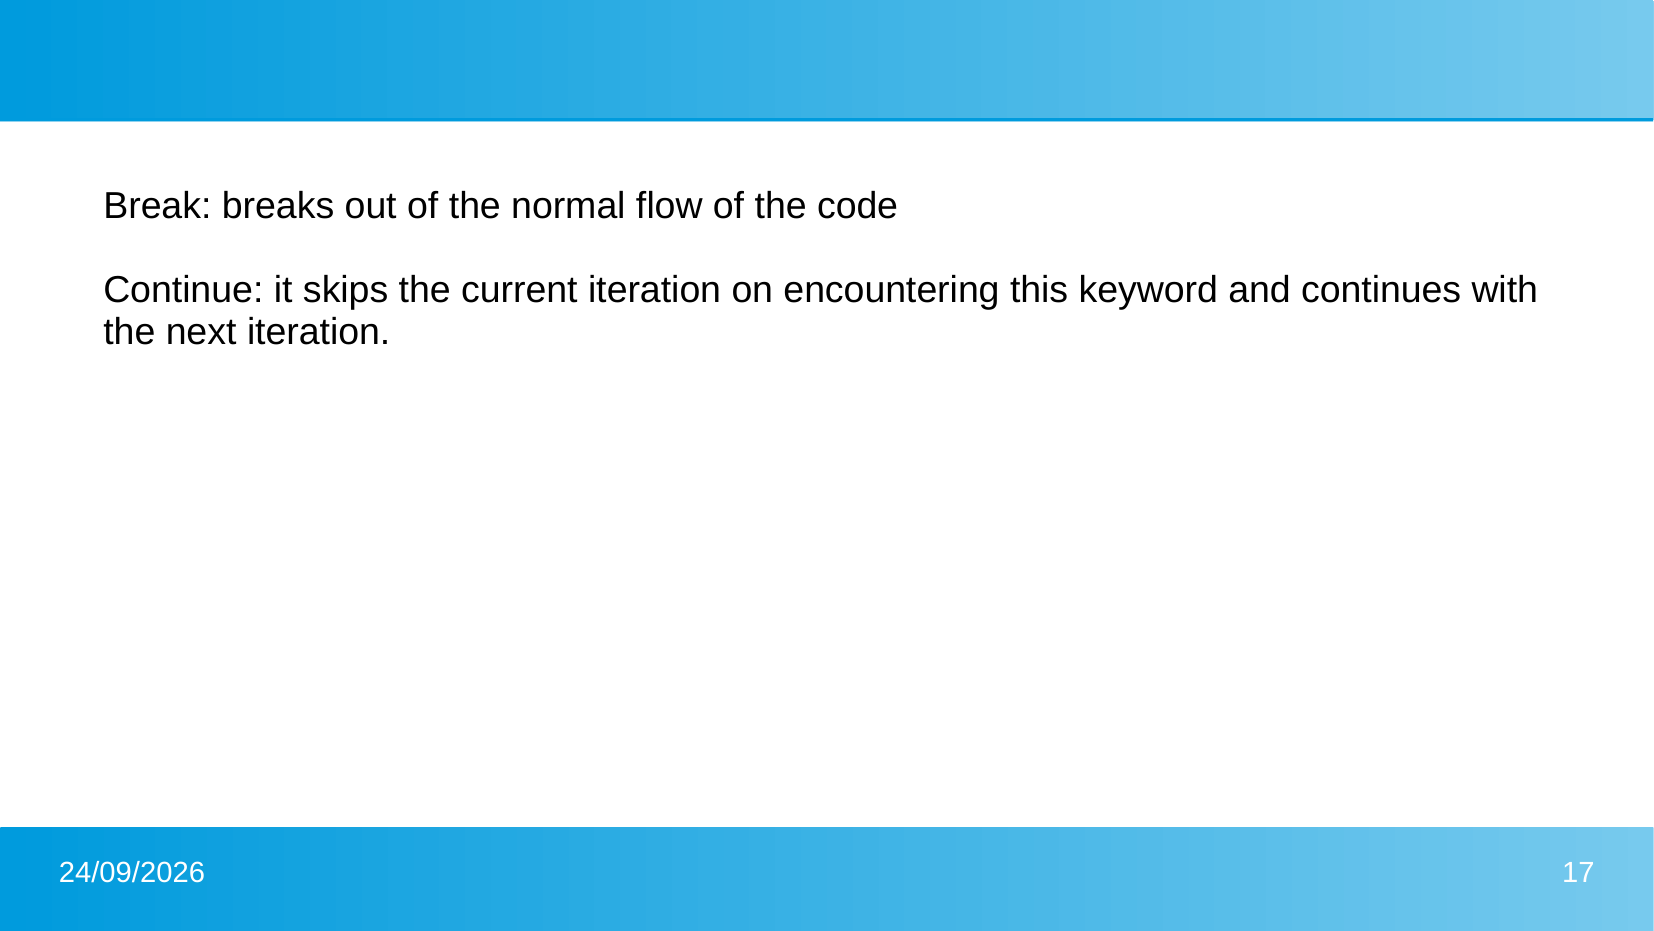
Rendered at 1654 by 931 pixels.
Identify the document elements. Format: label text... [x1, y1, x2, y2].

text_box Break: breaks out of the normal flow of the code Continue: it skips the current iteration on encountering this keyword and continues with the next iteration. [88, 177, 1595, 402]
